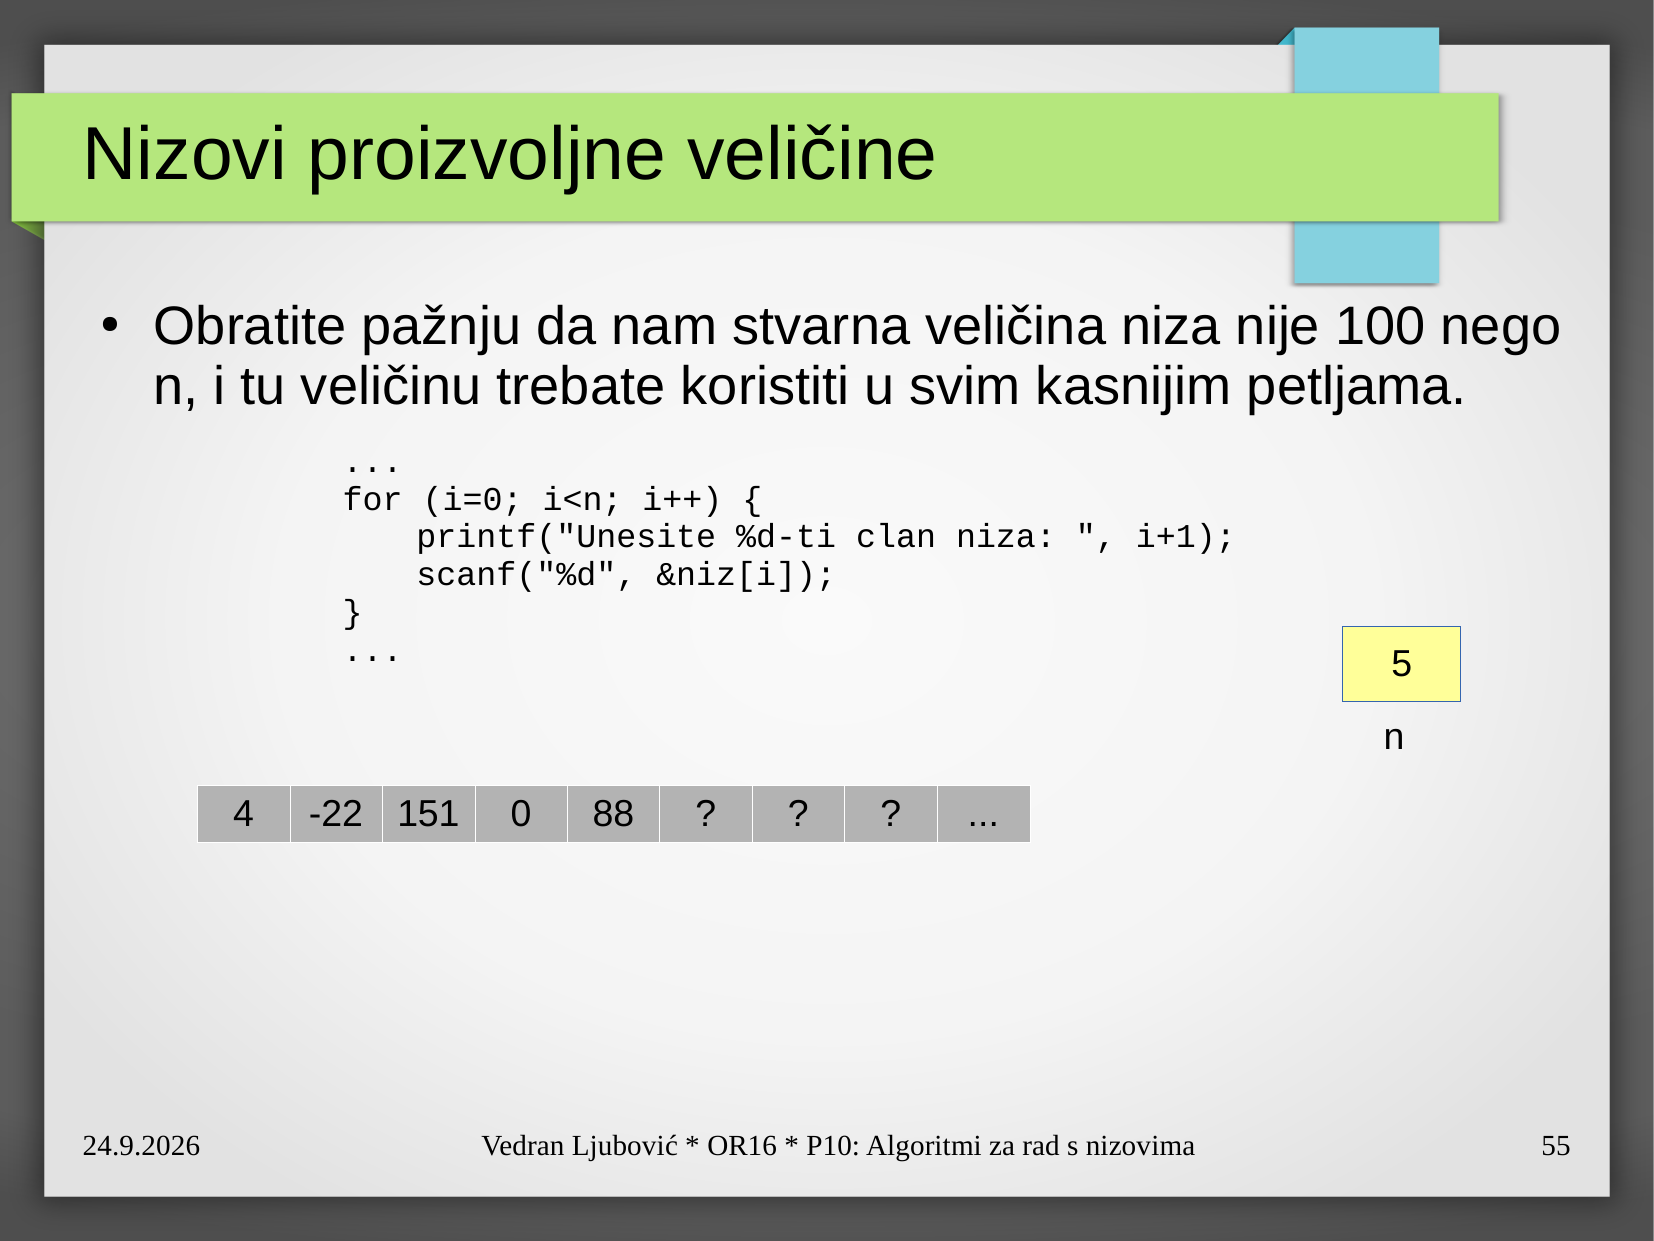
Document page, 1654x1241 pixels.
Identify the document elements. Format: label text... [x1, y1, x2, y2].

text_box 5 [1342, 626, 1461, 702]
table_header ? [753, 786, 844, 842]
text_box ... for (i=0; i<n; i++) { printf("Unesite %d-ti clan niza: ", i+1); scanf("%d", &niz[i]); } ... [254, 399, 1306, 1034]
table_header -22 [291, 786, 382, 842]
text_box n [1368, 708, 1434, 765]
table_header ? [845, 786, 937, 842]
table_header ? [660, 786, 752, 842]
title Nizovi proizvoljne veličine [82, 94, 1264, 213]
table_header 151 [383, 786, 475, 842]
table_header 4 [198, 786, 290, 842]
picture [0, 0, 1654, 1241]
table_header 0 [476, 786, 567, 842]
table_header 88 [568, 786, 659, 842]
table_header ... [938, 786, 1030, 842]
list Obratite pažnju da nam stvarna veličina niza nije 100 nego n, i tu veličinu trebate koristiti u svim kasnijim petljama. [82, 295, 1571, 1015]
